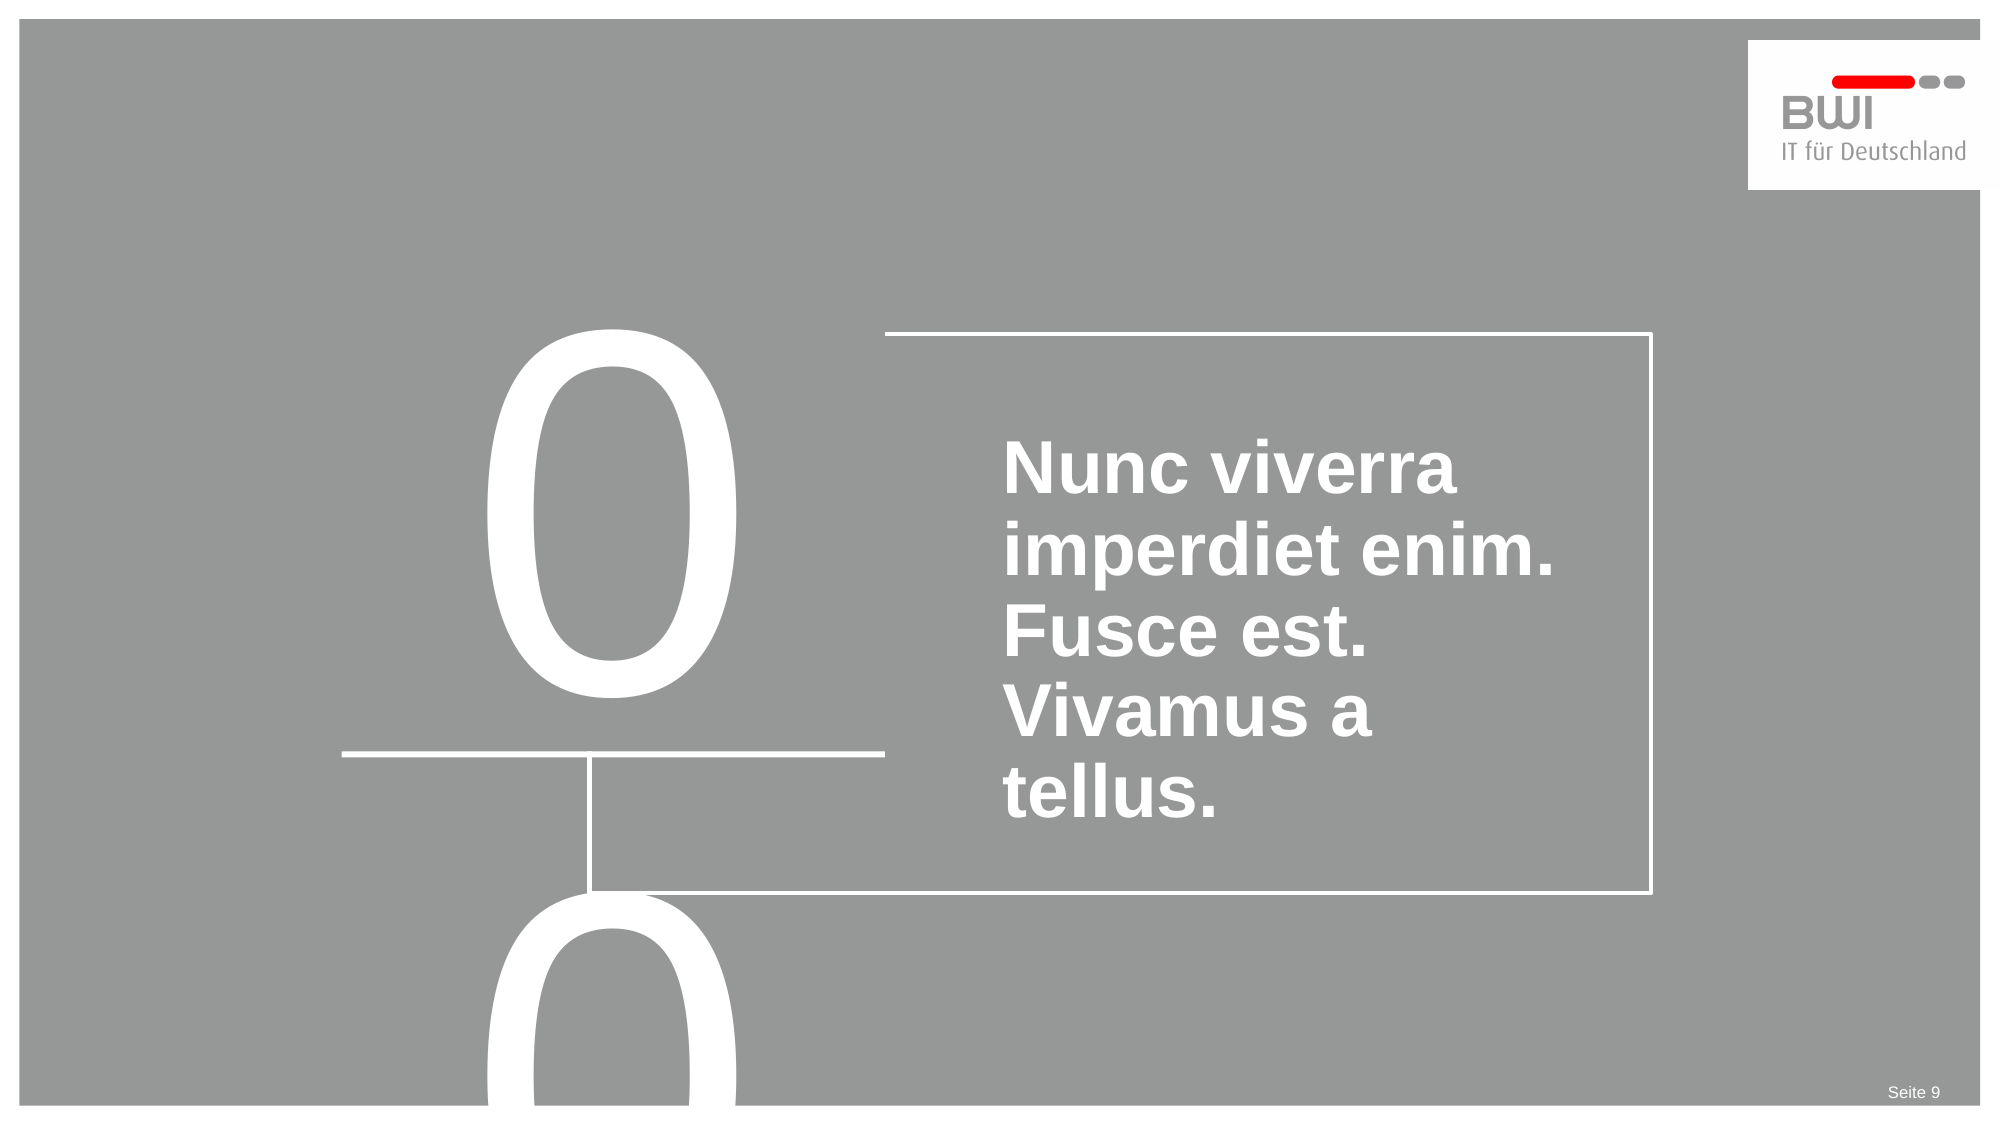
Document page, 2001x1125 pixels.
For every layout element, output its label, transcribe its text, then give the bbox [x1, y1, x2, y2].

slide_number Seite <number> [1820, 1079, 1945, 1104]
picture [1748, 40, 2000, 190]
list 00 [338, 243, 885, 752]
title Nunc viverra imperdiet enim. Fusce est. Vivamus a tellus. [589, 334, 1652, 894]
list 01 [341, 751, 885, 758]
